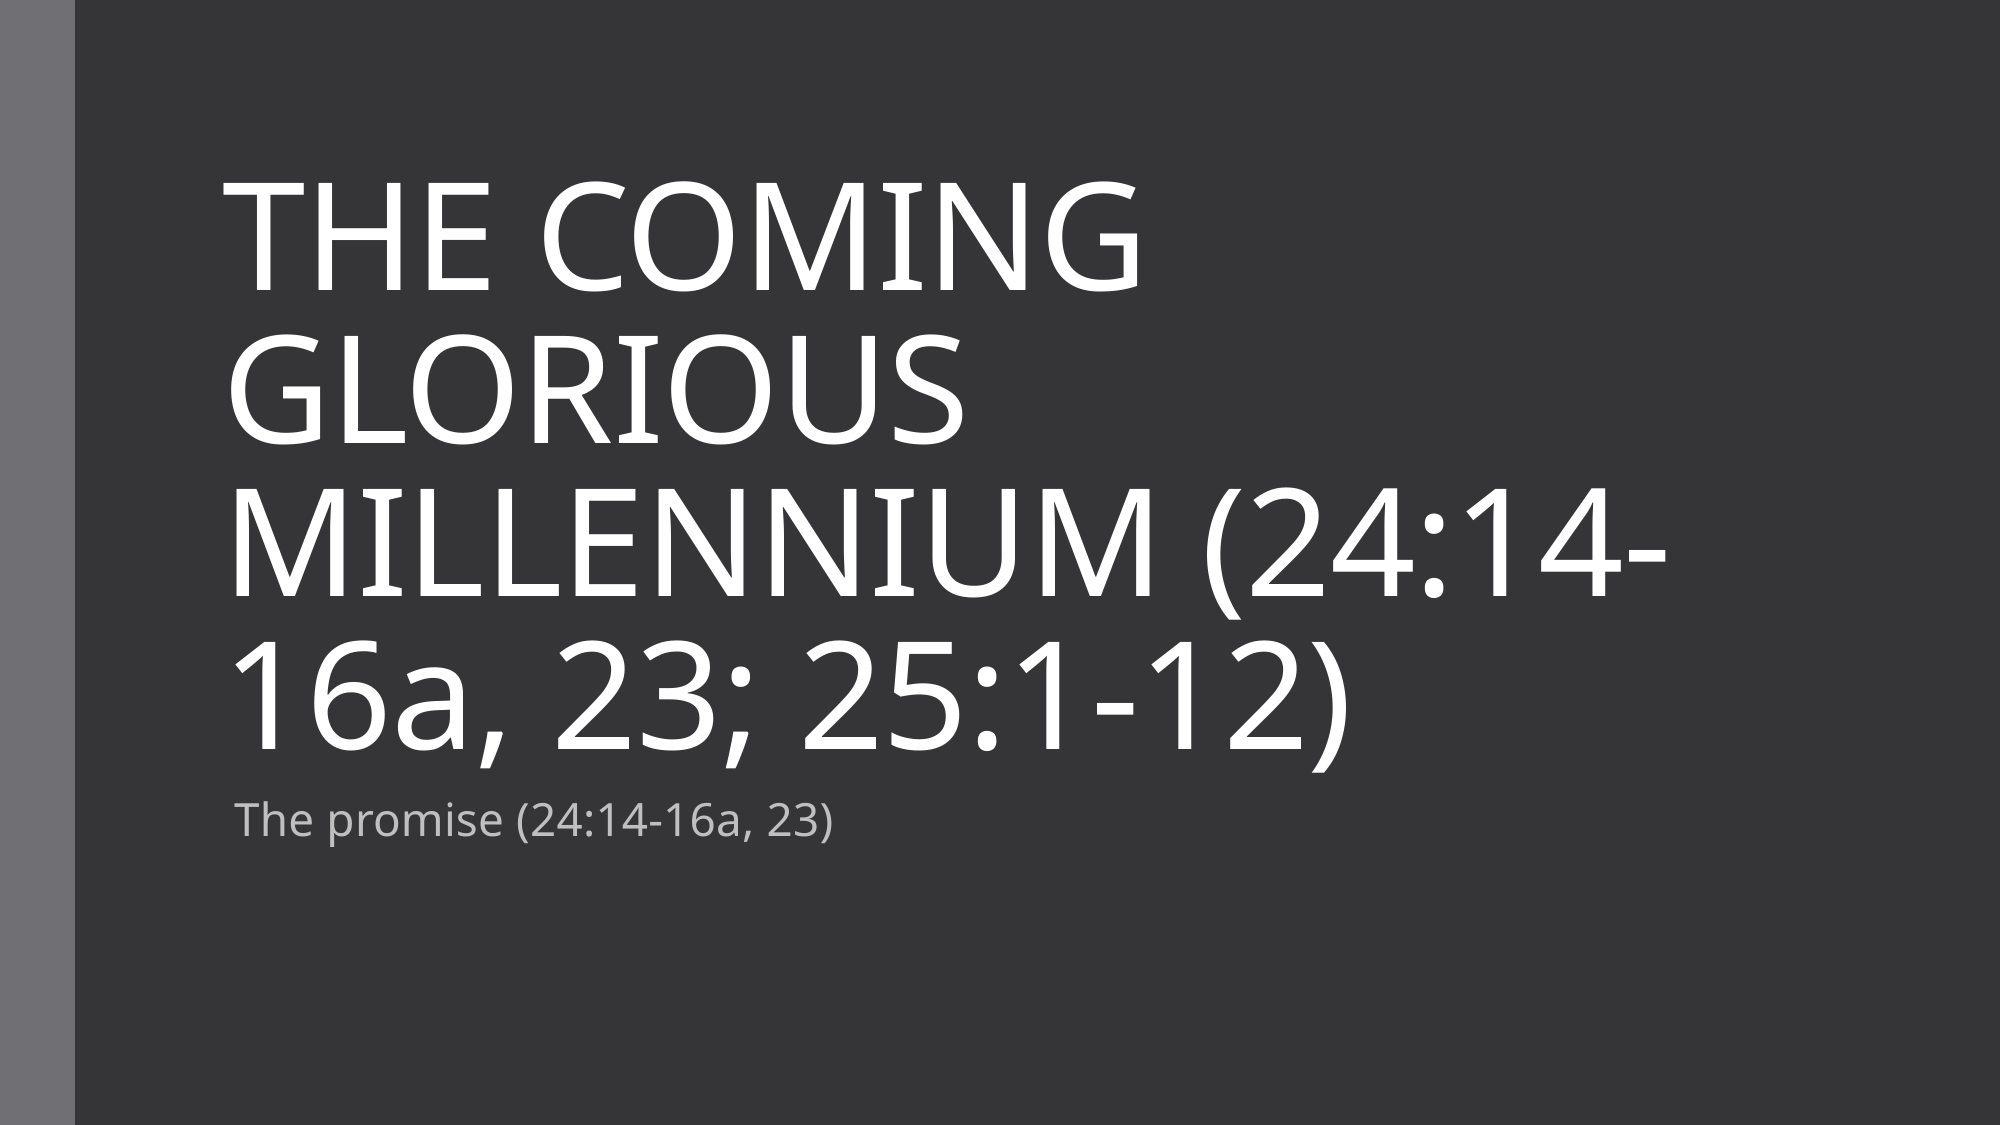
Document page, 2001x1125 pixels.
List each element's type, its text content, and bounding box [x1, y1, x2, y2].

title THE COMING GLORIOUS MILLENNIUM (24:14-16a, 23; 25:1-12) [206, 124, 1752, 787]
subtitle The promise (24:14-16a, 23) [206, 787, 1752, 1066]
